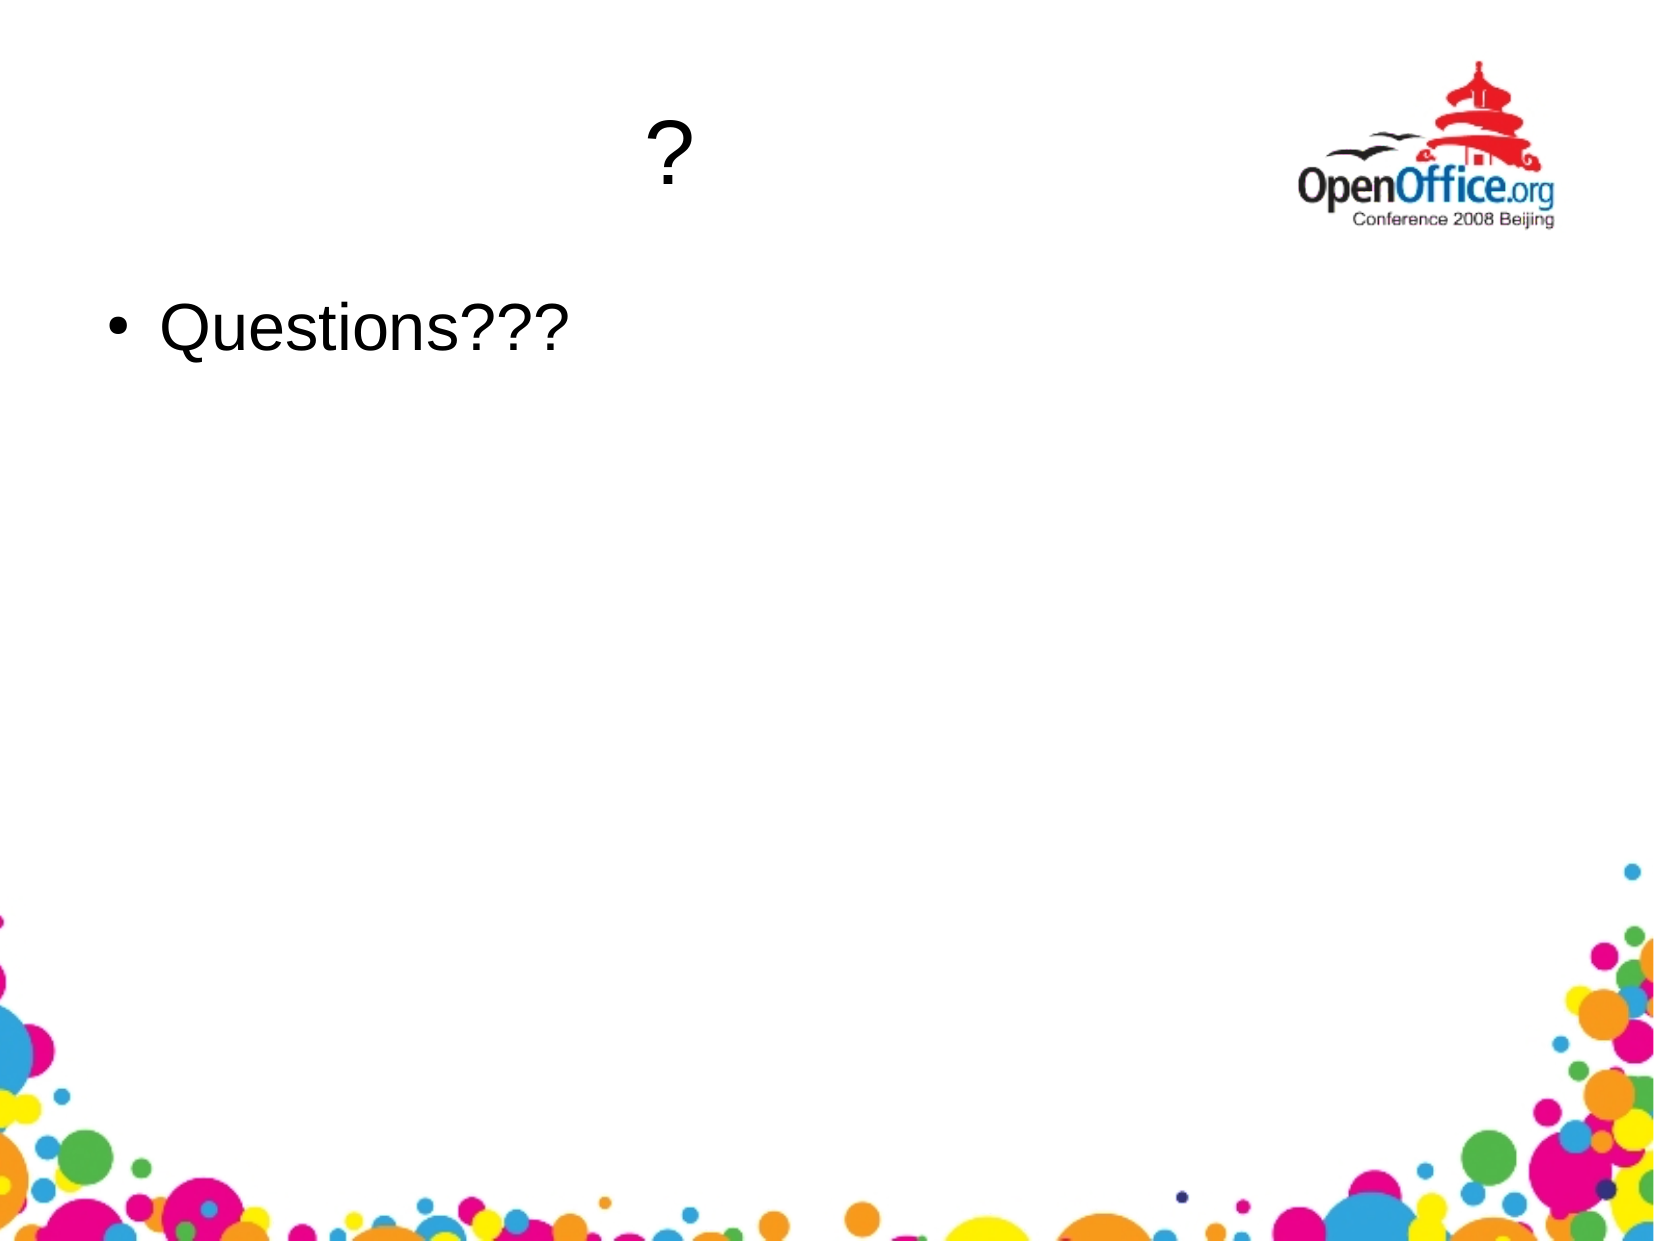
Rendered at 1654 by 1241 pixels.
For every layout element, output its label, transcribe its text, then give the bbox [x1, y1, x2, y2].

list Questions??? [88, 290, 1577, 1094]
picture [1285, 51, 1569, 250]
title ? [82, 56, 1258, 250]
picture [0, 810, 1654, 1241]
